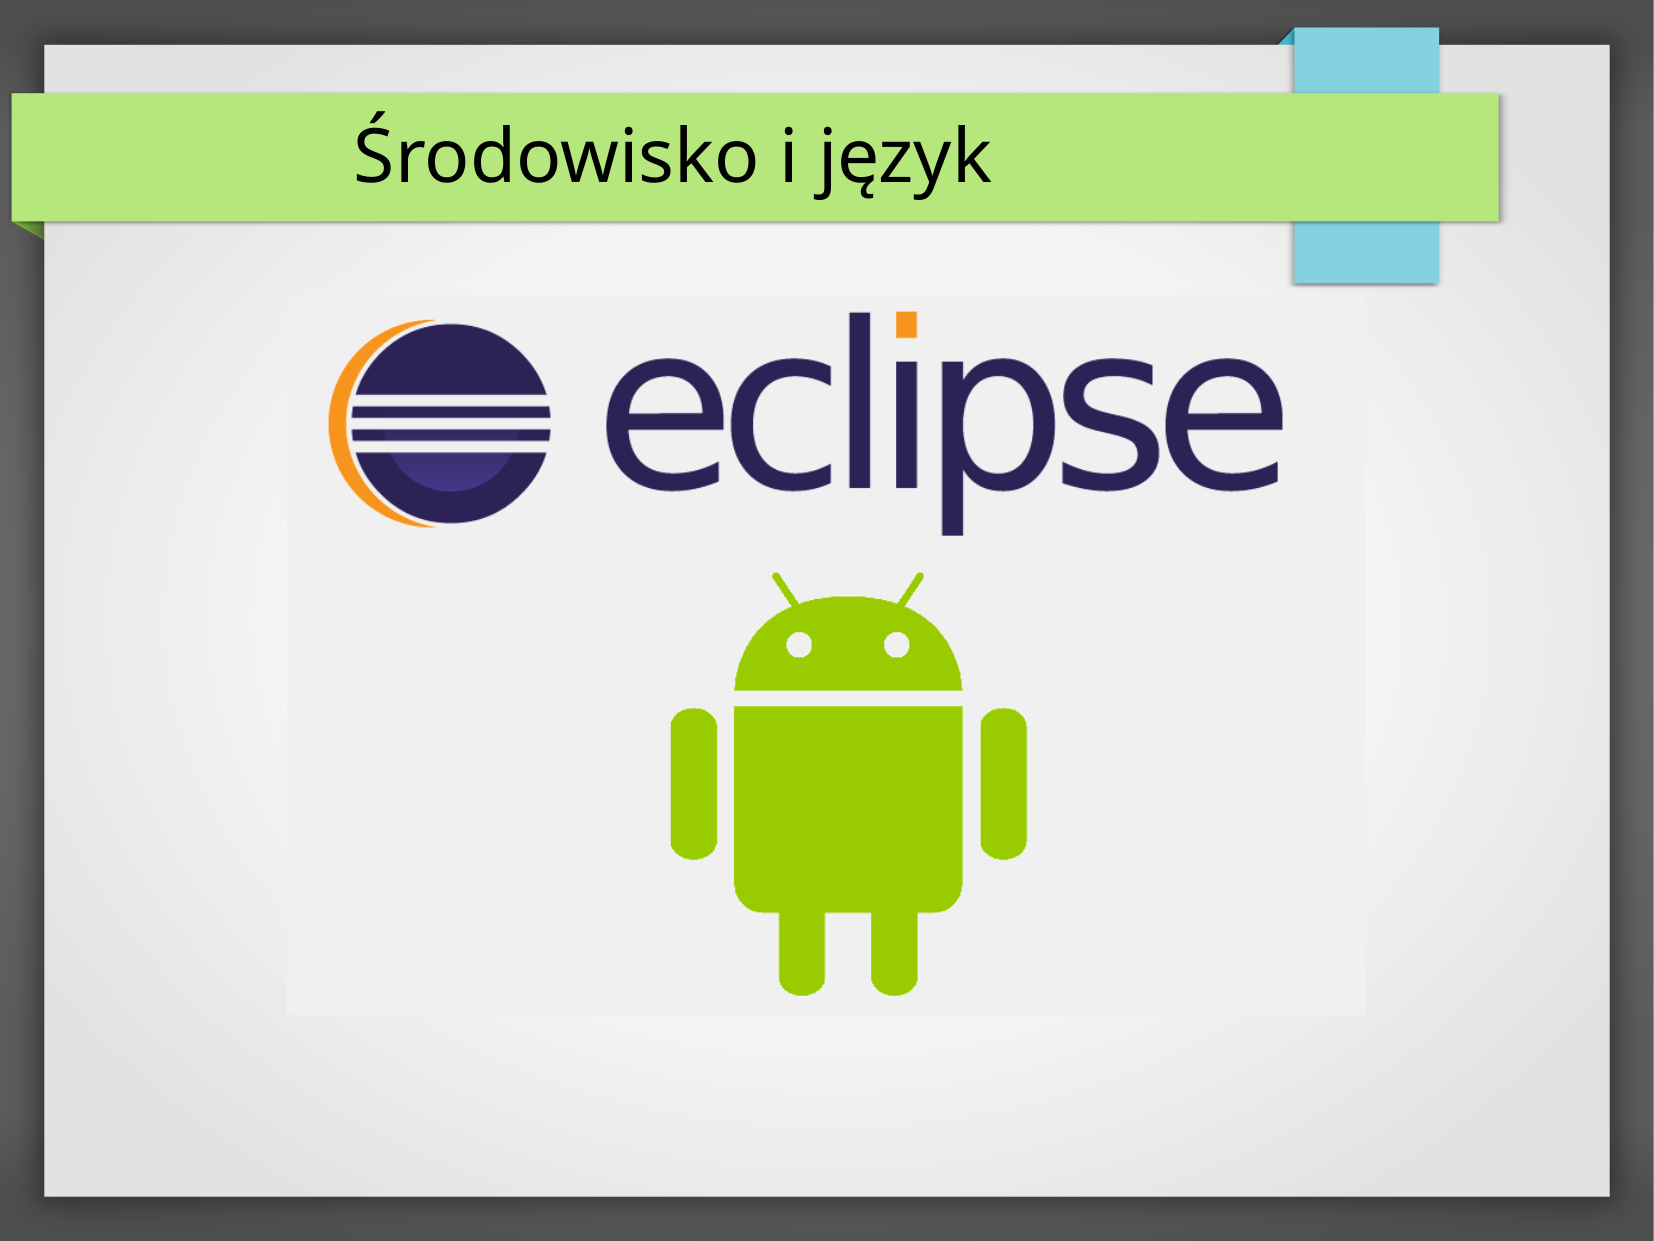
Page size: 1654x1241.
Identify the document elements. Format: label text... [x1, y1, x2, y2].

picture [0, 0, 1654, 1241]
title Środowisko i język [82, 94, 1264, 213]
